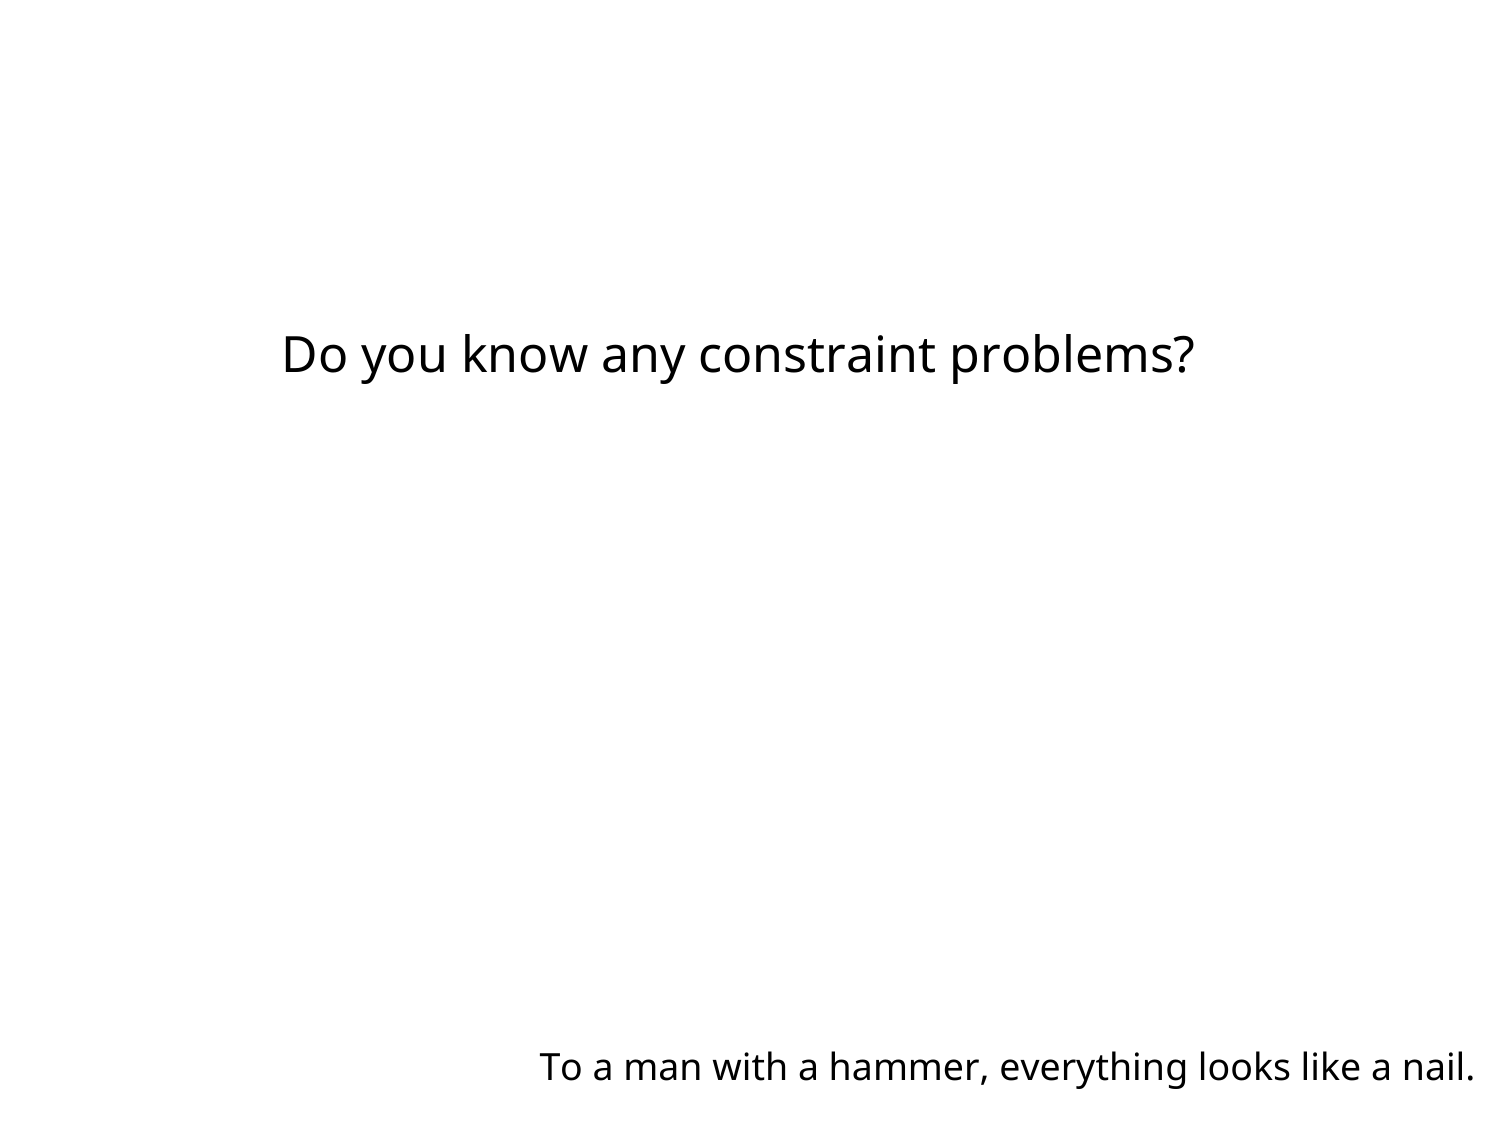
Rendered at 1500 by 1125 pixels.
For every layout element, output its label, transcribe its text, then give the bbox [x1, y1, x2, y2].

text_box To a man with a hammer, everything looks like a nail. [524, 1034, 1492, 1096]
text_box Do you know any constraint problems? [266, 314, 1212, 390]
